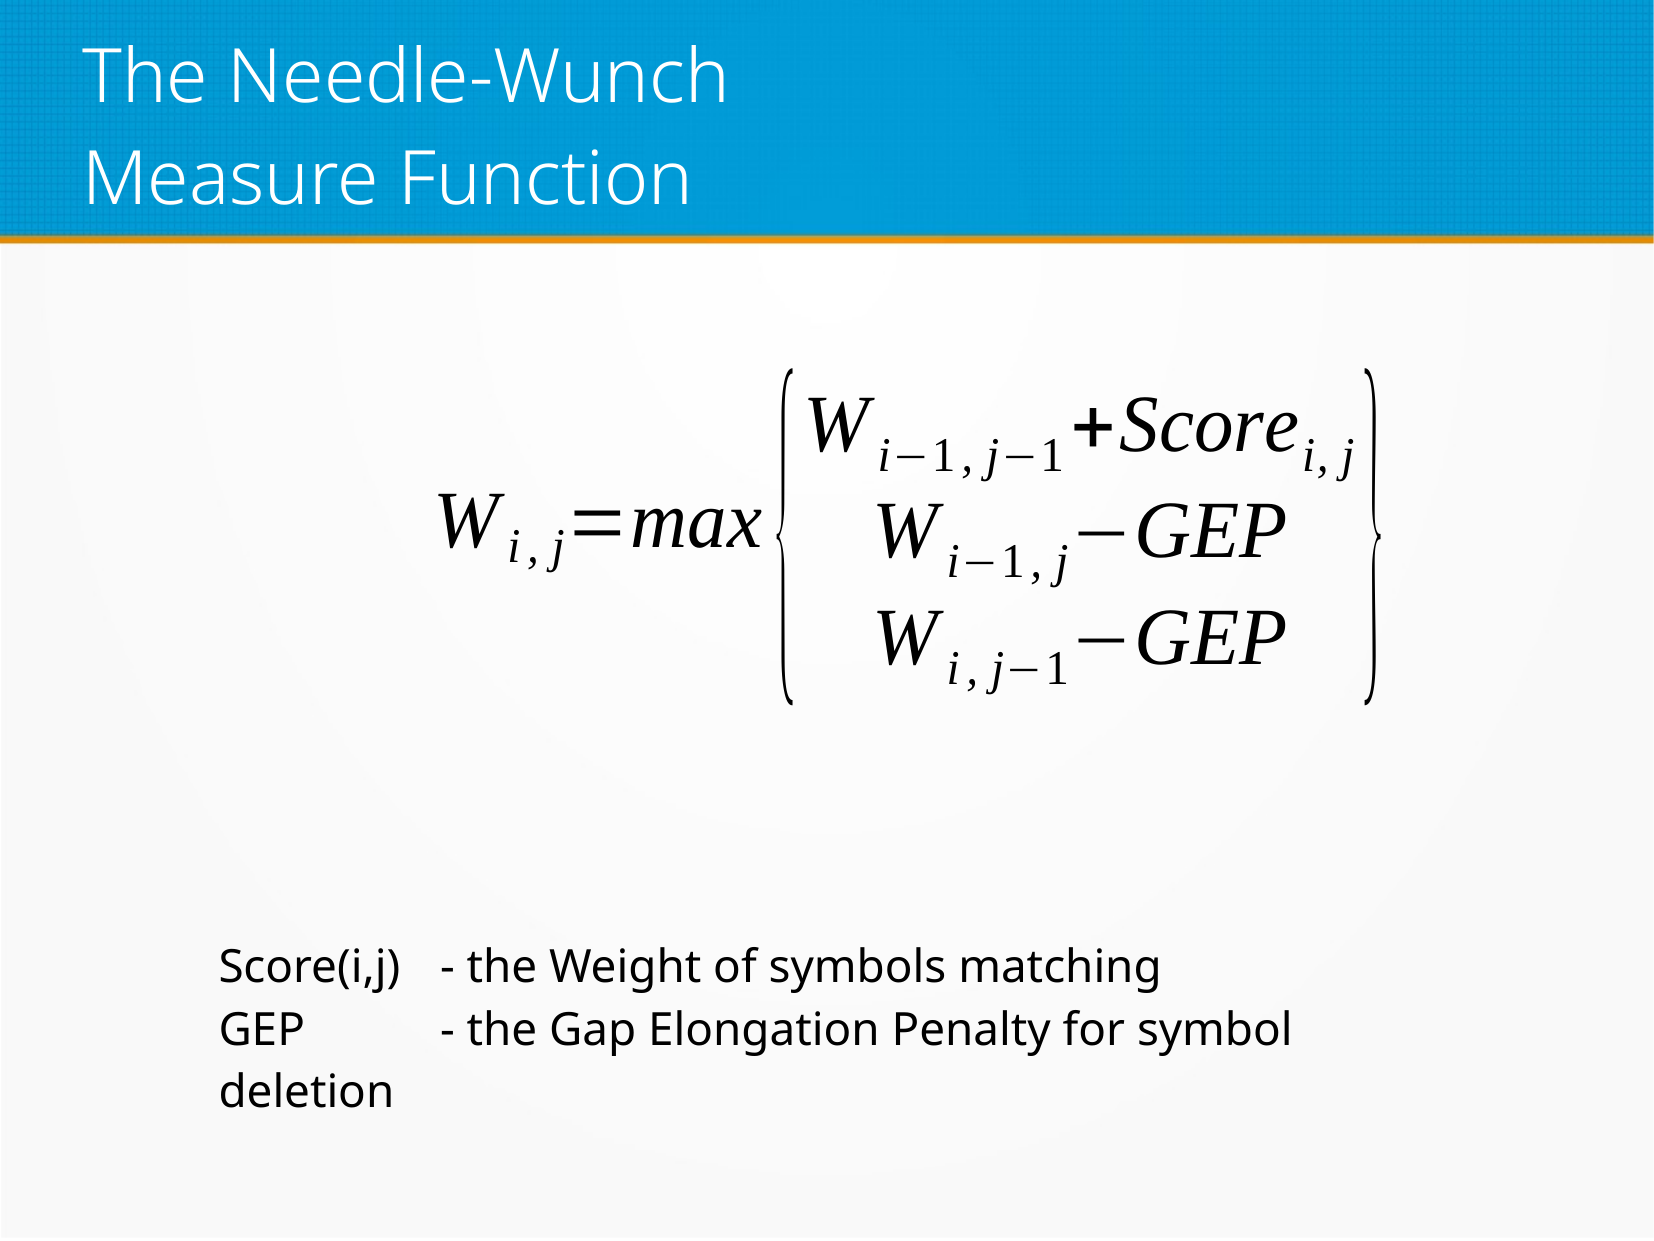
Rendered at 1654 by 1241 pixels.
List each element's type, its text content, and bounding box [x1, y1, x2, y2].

chart [413, 364, 1412, 709]
title The Needle-Wunch Measure Function [82, 19, 1571, 227]
text_box Score(i,j) - the Weight of symbols matching GEP - the Gap Elongation Penalty for symbol deletion [212, 964, 1382, 1091]
picture [0, 233, 1654, 1241]
